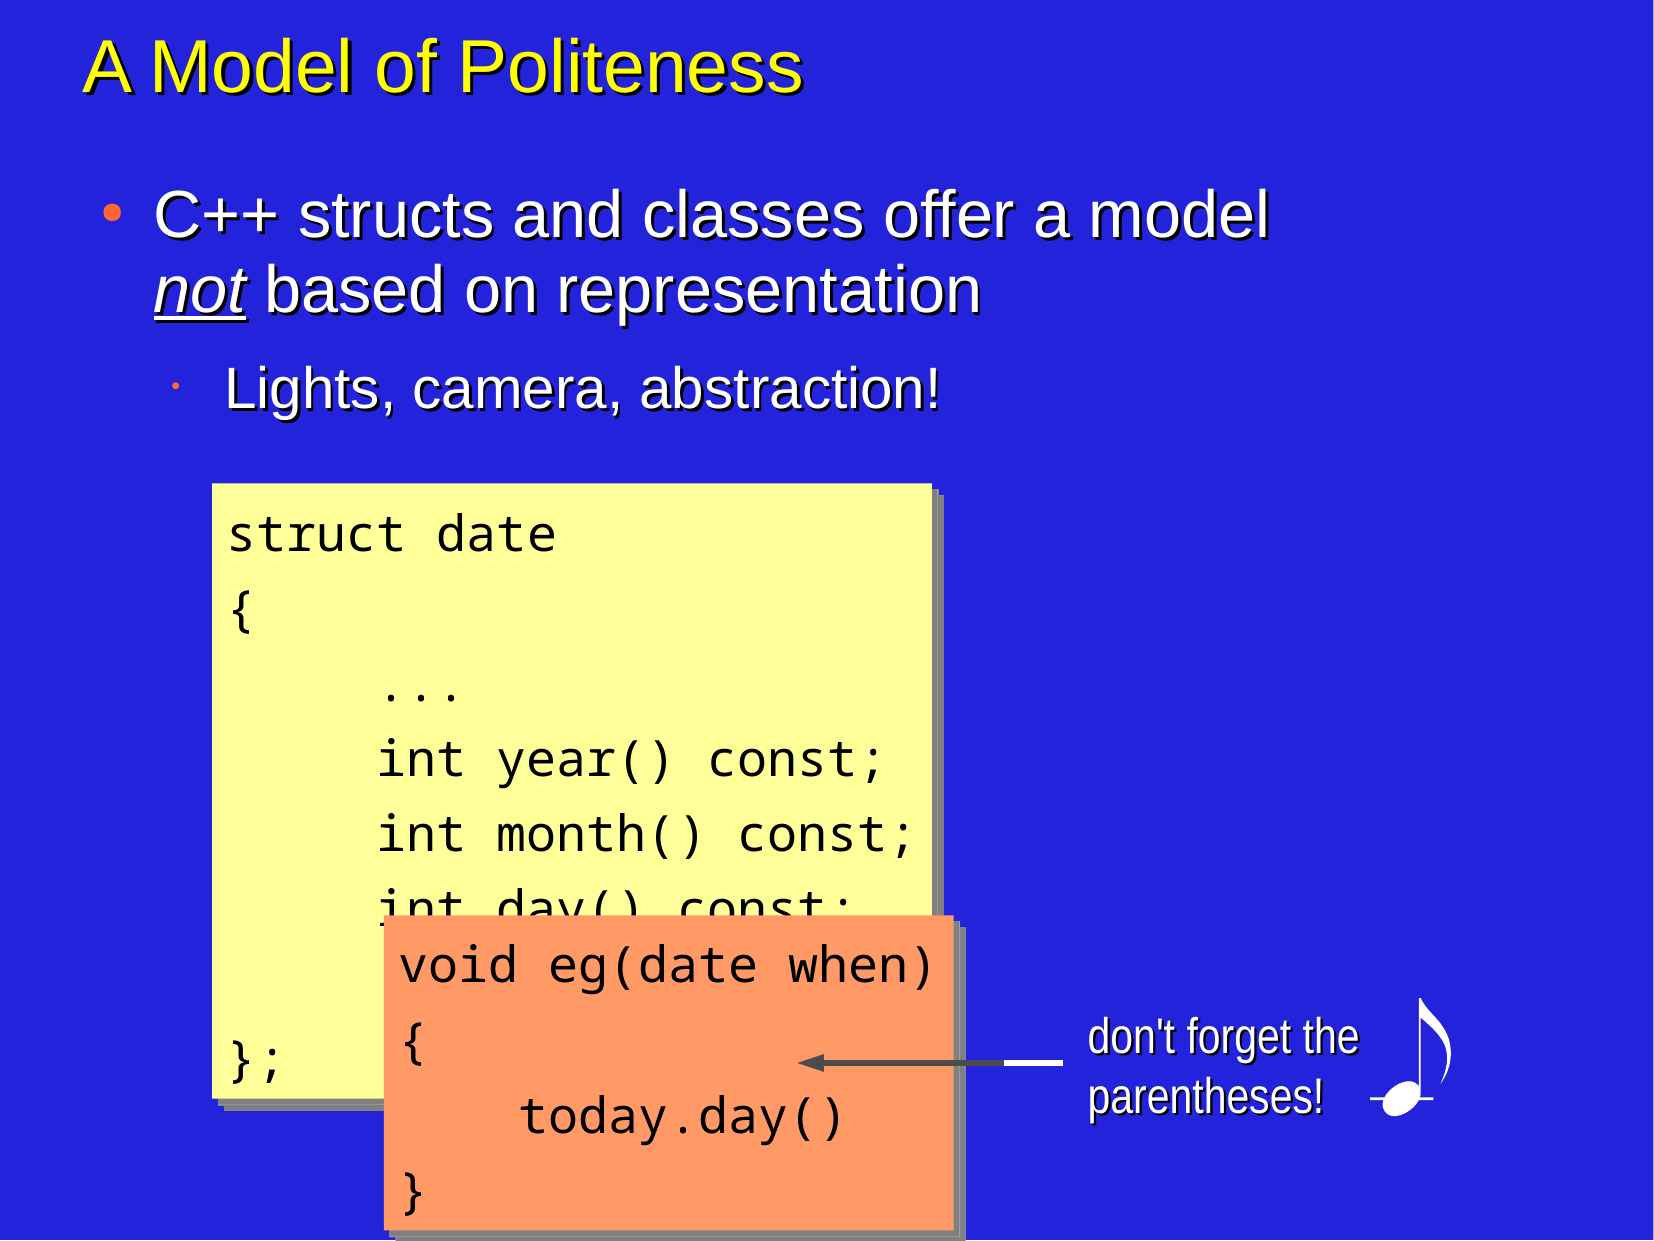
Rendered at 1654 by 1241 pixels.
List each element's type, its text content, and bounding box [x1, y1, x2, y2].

text_box don't forget the parentheses! [1072, 995, 1560, 1132]
text_box void eg(date when) { today.day() } [383, 915, 954, 1231]
title A Model of Politeness [82, 2, 1571, 130]
text_box [1370, 998, 1451, 1117]
list C++ structs and classes offer a model not based on representation Lights, camera, abstraction! [82, 177, 1571, 1182]
text_box struct date { ... int year() const; int month() const; int day() const; ... }; [212, 483, 932, 1099]
